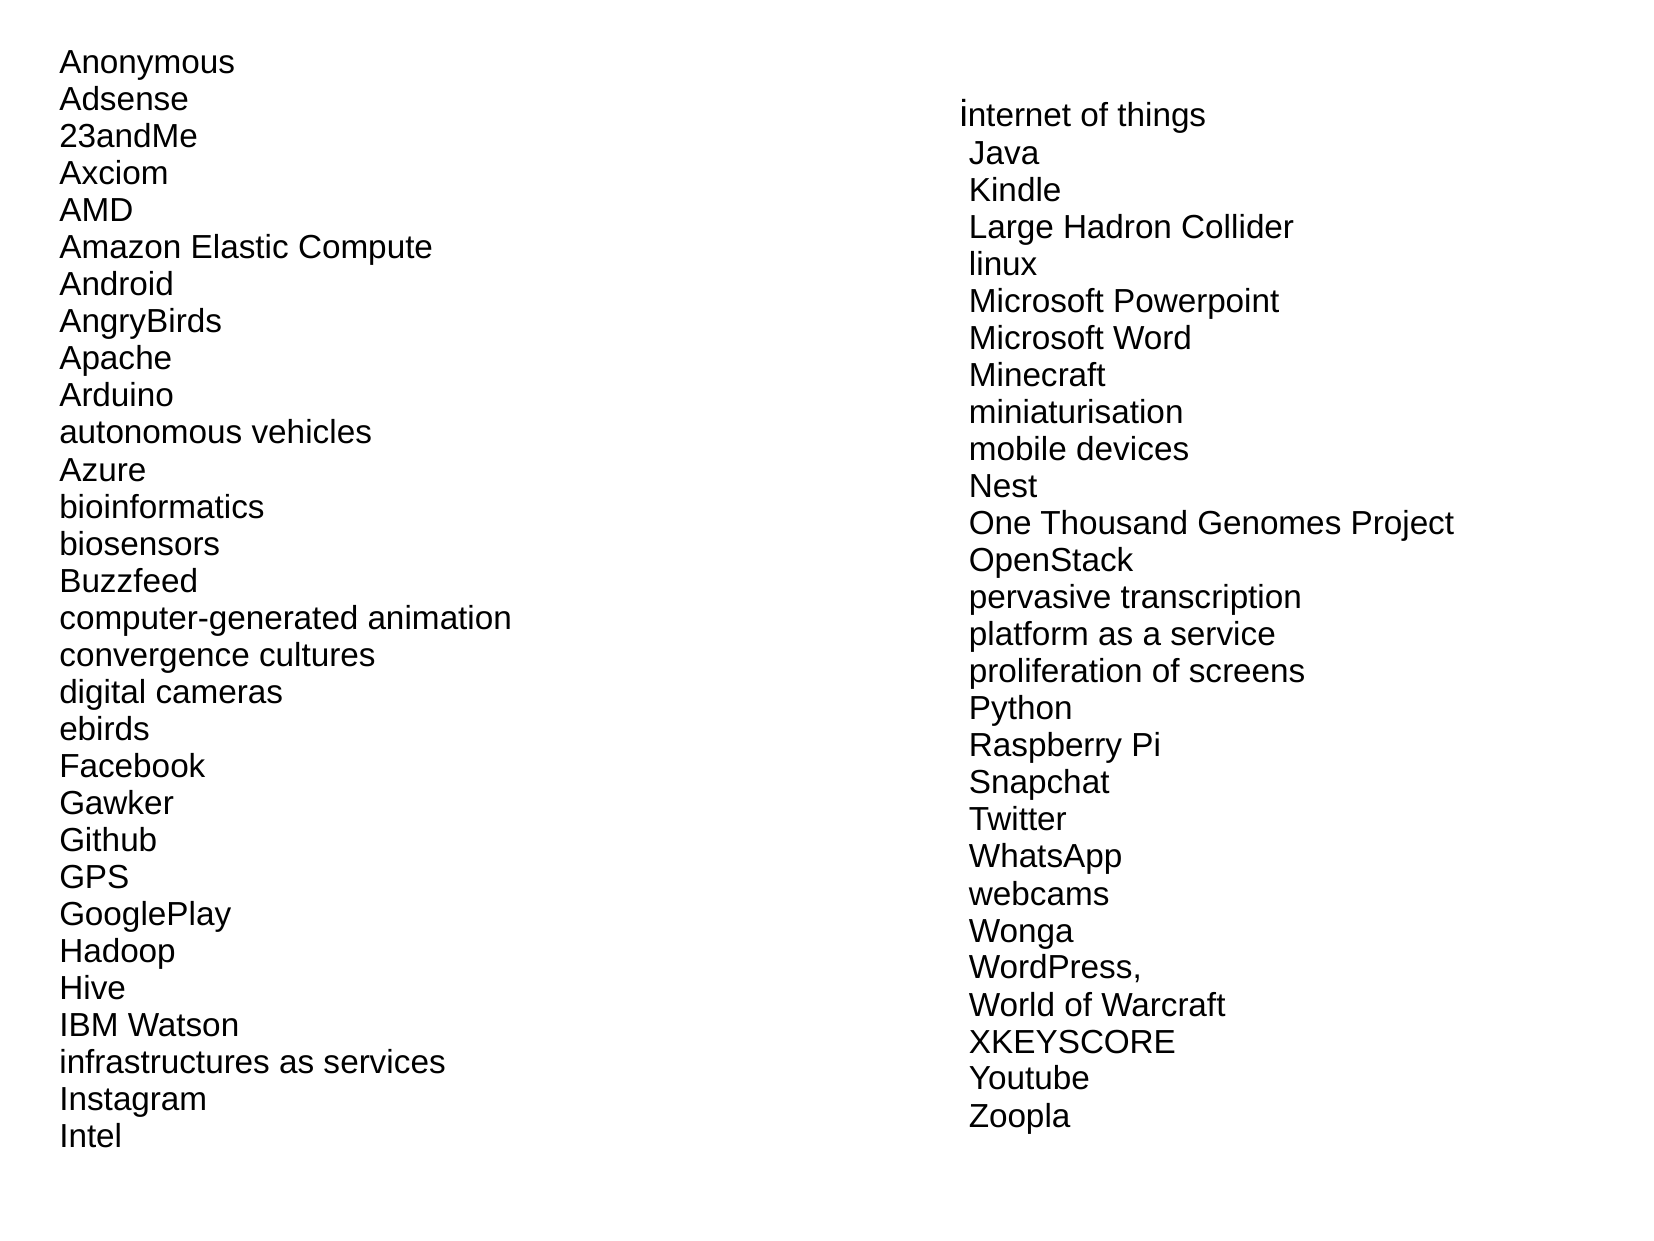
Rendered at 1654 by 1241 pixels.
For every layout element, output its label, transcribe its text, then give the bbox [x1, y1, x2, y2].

text_box Anonymous Adsense 23andMe Axciom AMD Amazon Elastic Compute Android AngryBirds Apache Arduino autonomous vehicles Azure bioinformatics biosensors Buzzfeed computer-generated animation convergence cultures digital cameras ebirds Facebook Gawker Github GPS GooglePlay Hadoop Hive IBM Watson infrastructures as services Instagram Intel [35, 36, 623, 1241]
text_box internet of things Java Kindle Large Hadron Collider linux Microsoft Powerpoint Microsoft Word Minecraft miniaturisation mobile devices Nest One Thousand Genomes Project OpenStack pervasive transcription platform as a service proliferation of screens Python Raspberry Pi Snapchat Twitter WhatsApp webcams Wonga WordPress, World of Warcraft XKEYSCORE Youtube Zoopla [944, 85, 1532, 1241]
